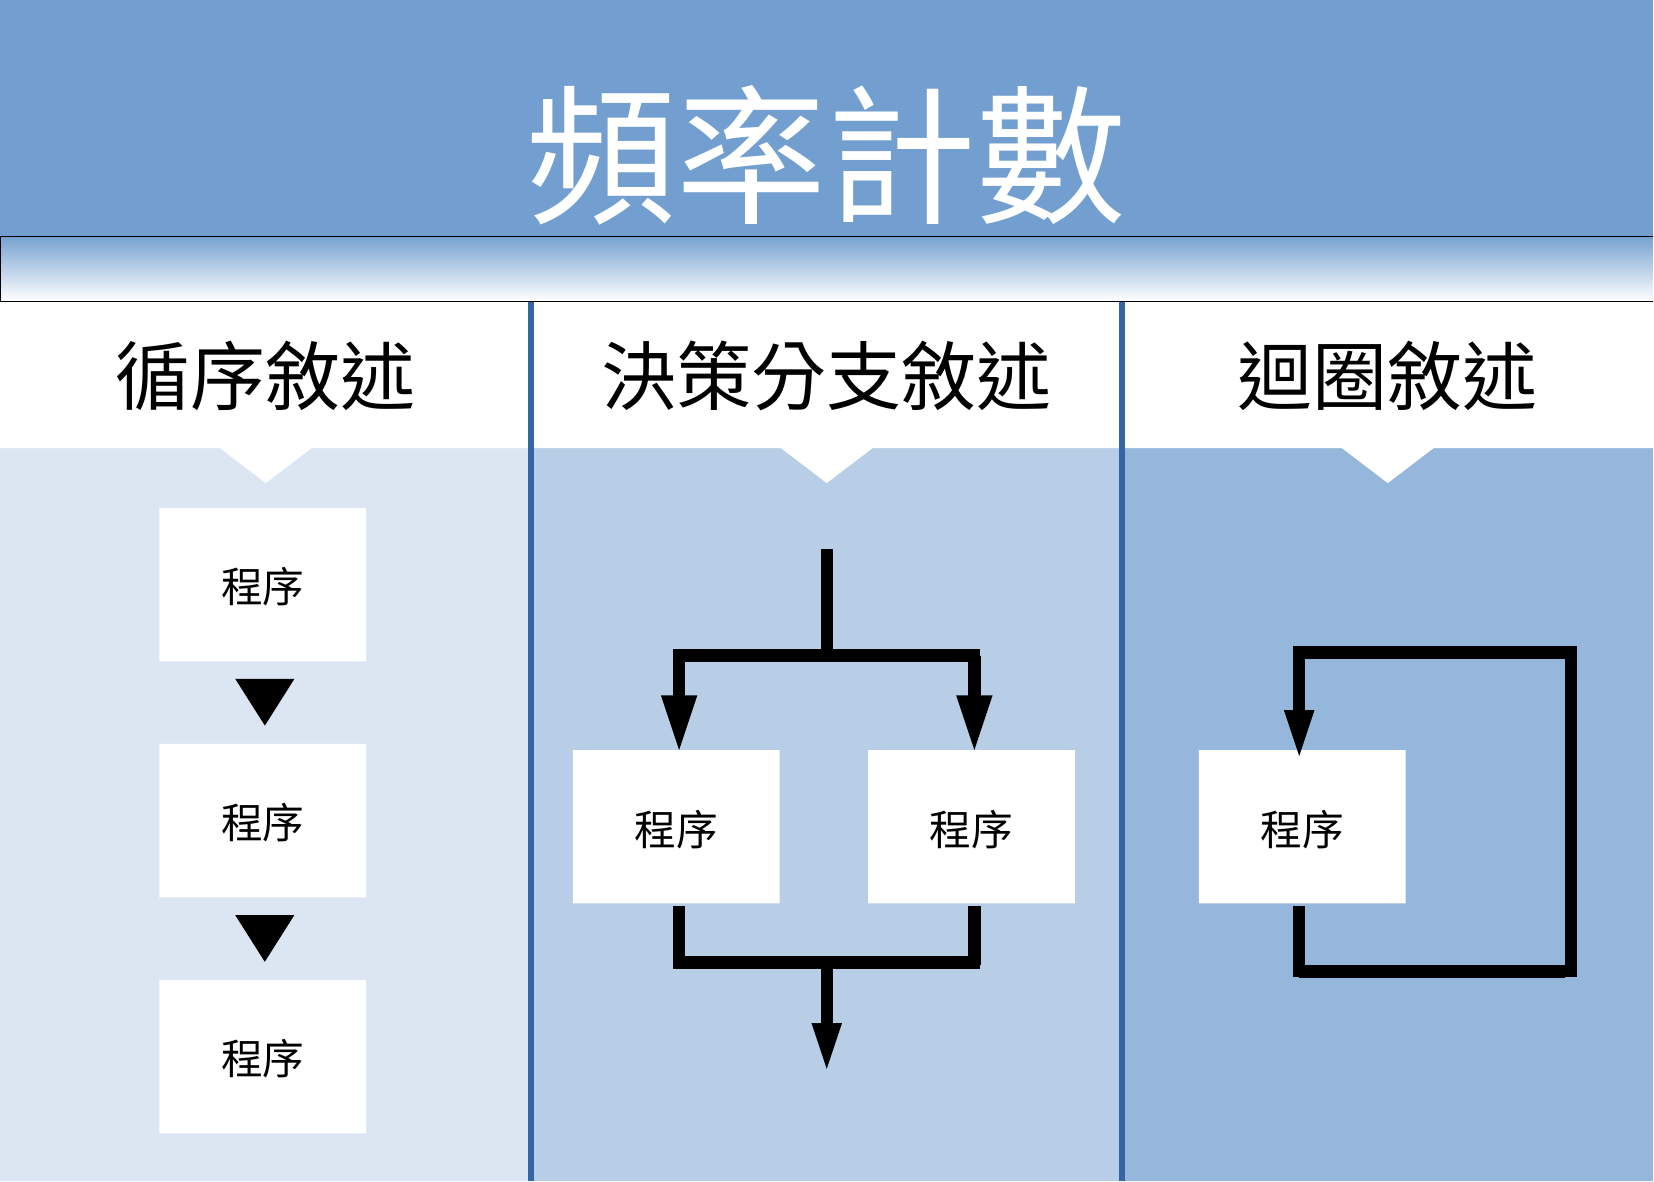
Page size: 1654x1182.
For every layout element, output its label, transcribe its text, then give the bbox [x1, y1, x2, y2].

text_box 程序 [159, 979, 367, 1134]
text_box [0, 424, 1653, 1182]
text_box 程序 [1198, 750, 1406, 904]
text_box 迴圈敘述 [1125, 295, 1654, 449]
text_box [0, 236, 1653, 302]
text_box 程序 [572, 750, 780, 904]
text_box 程序 [159, 743, 367, 898]
text_box 循序敘述 [0, 302, 528, 449]
text_box 程序 [868, 750, 1075, 904]
text_box 頻率計數 [0, 0, 1653, 236]
text_box 程序 [159, 507, 367, 662]
text_box 決策分支敘述 [534, 302, 1119, 449]
